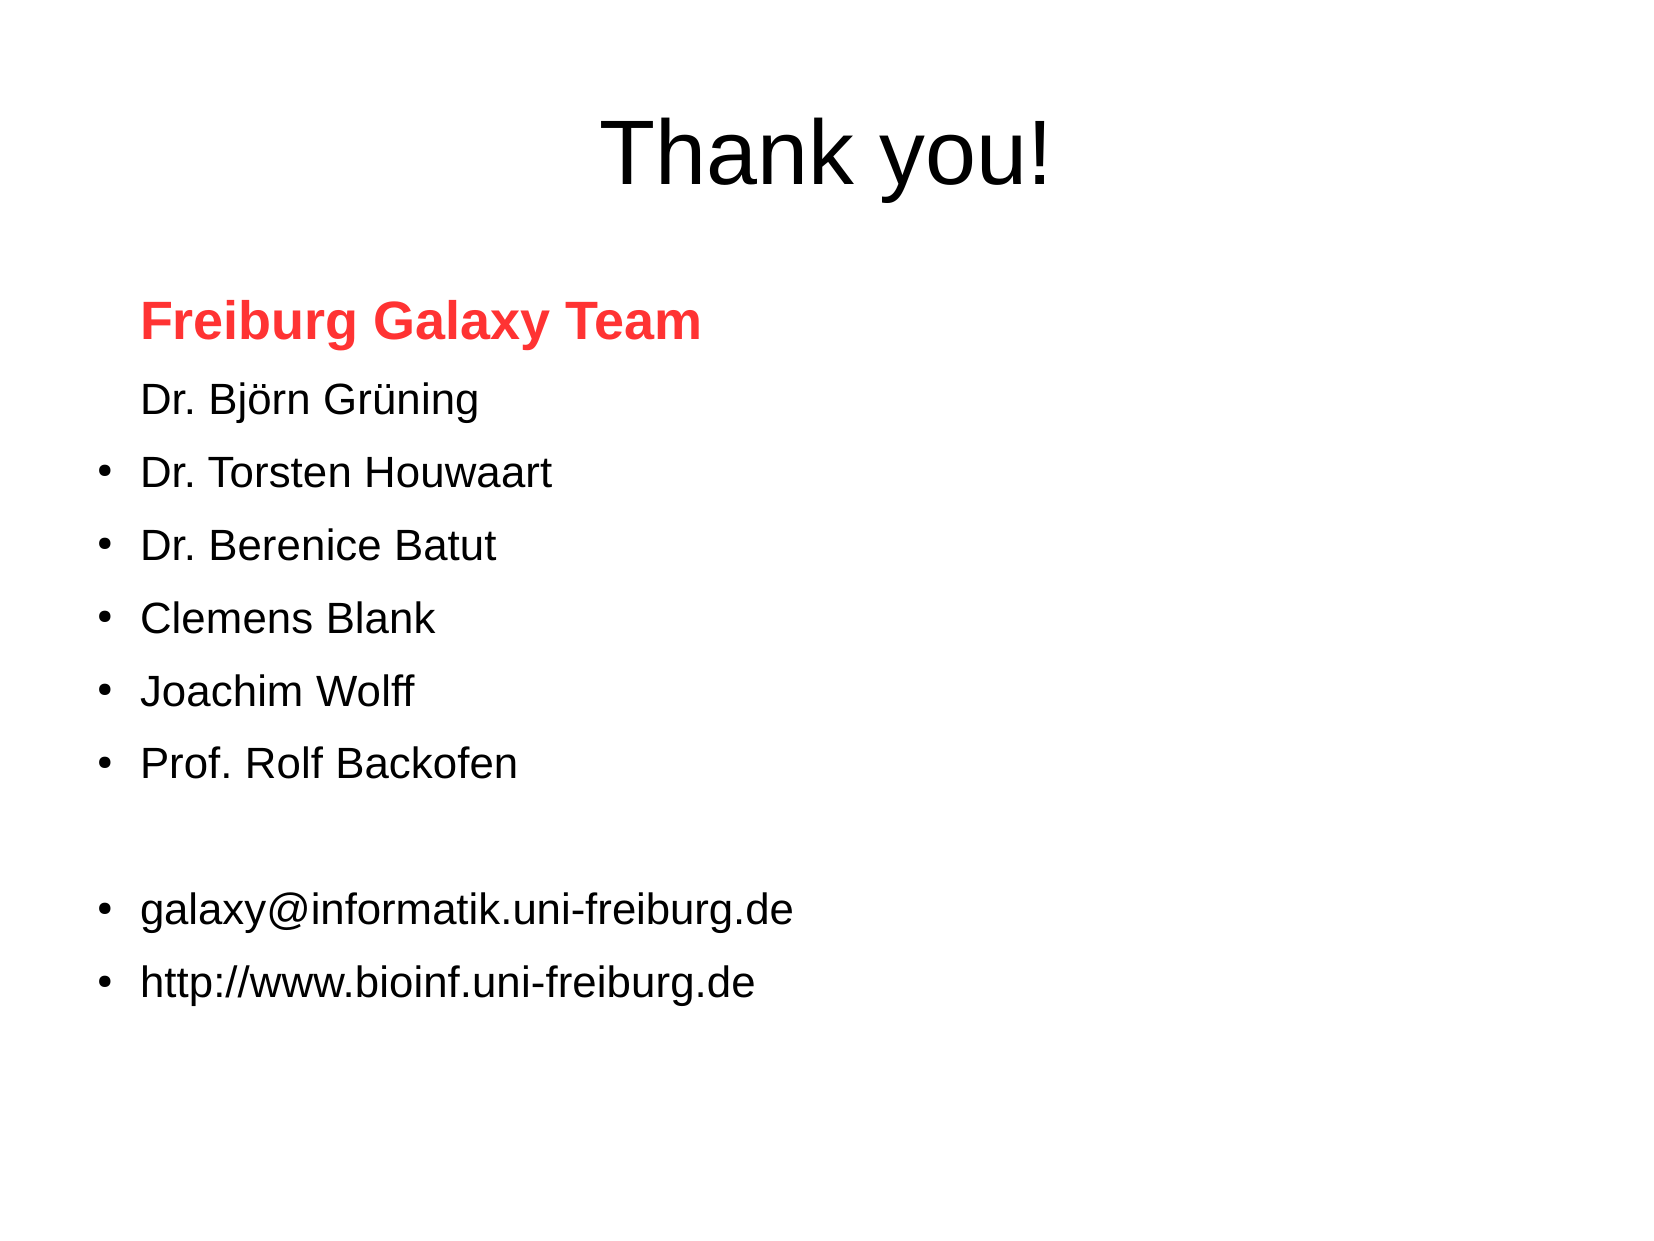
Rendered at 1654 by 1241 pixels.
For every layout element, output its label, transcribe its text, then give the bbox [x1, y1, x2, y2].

title Thank you! [82, 49, 1571, 257]
list Freiburg Galaxy Team Dr. Björn Grüning Dr. Torsten Houwaart Dr. Berenice Batut Clemens Blank Joachim Wolff Prof. Rolf Backofen galaxy@informatik.uni-freiburg.de http://www.bioinf.uni-freiburg.de [82, 290, 1571, 1010]
